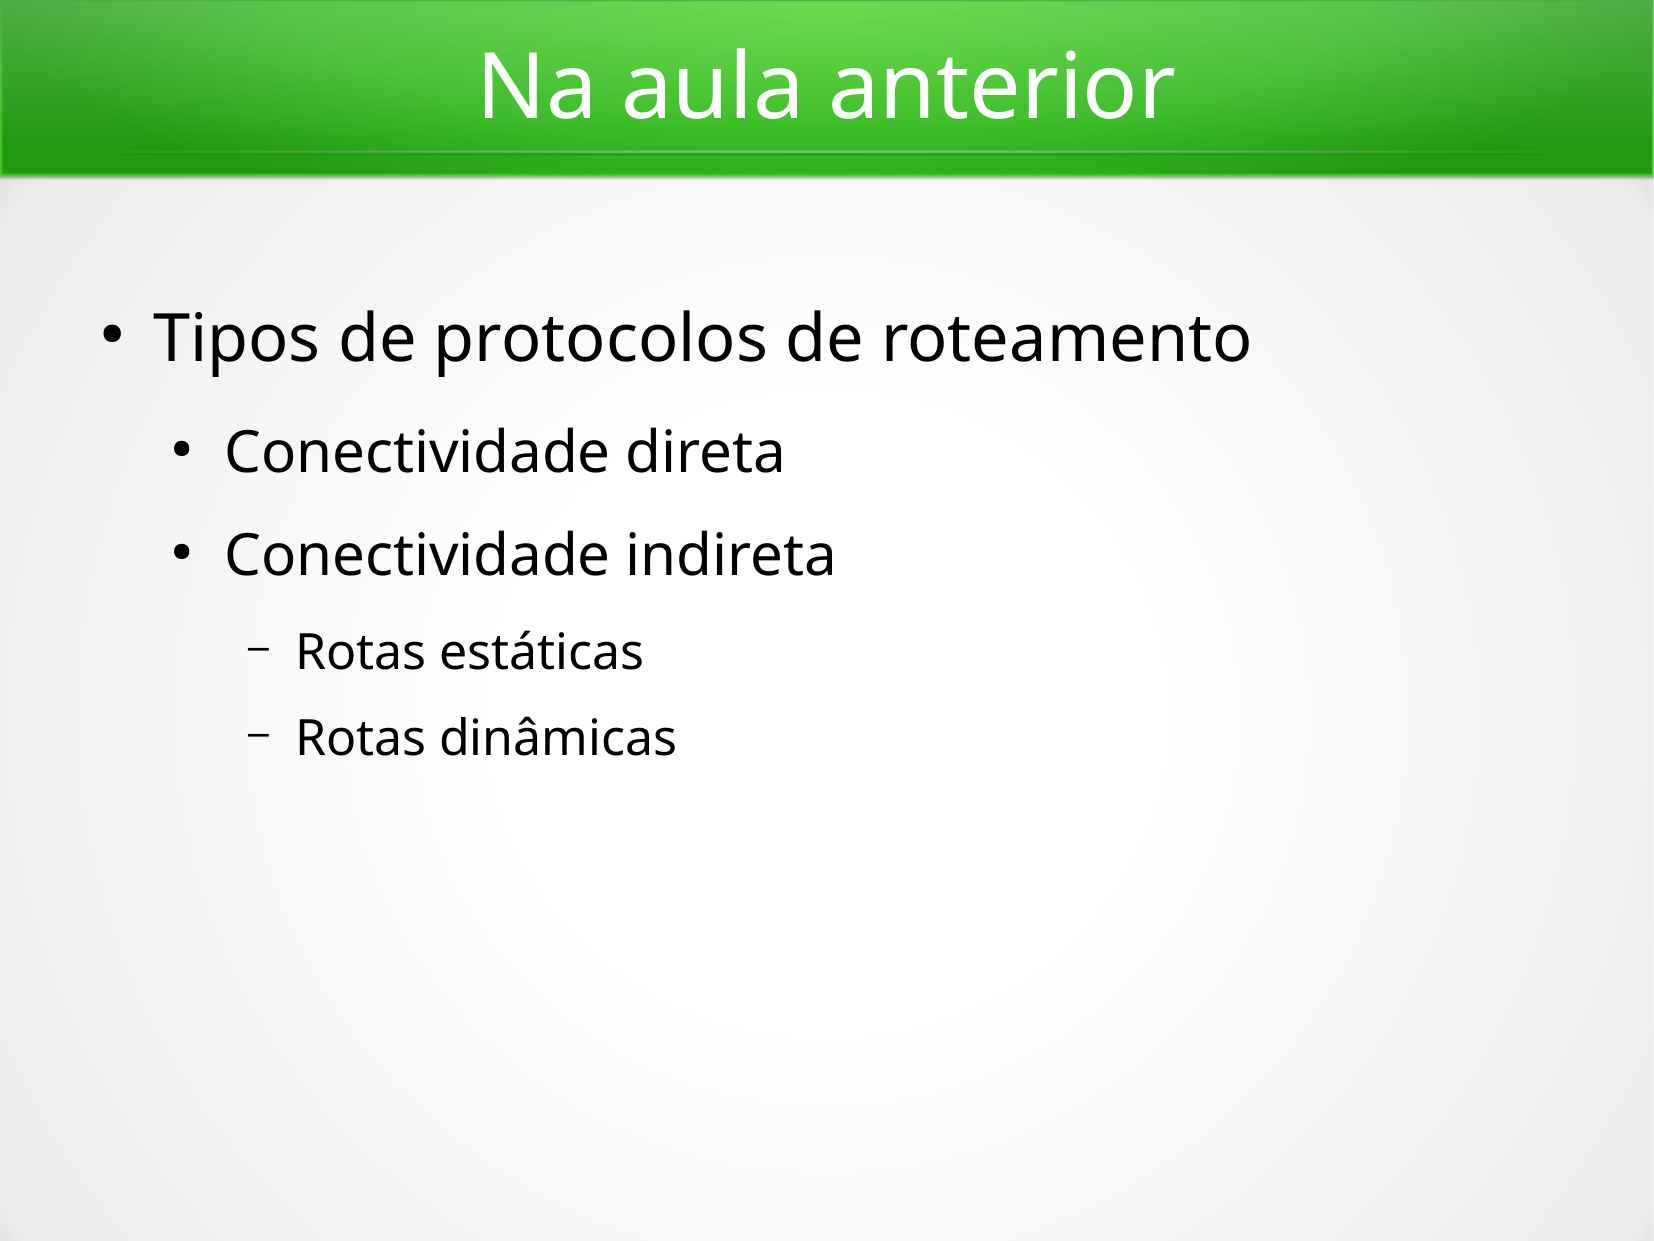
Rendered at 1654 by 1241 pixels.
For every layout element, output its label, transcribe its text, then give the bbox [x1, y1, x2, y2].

list Tipos de protocolos de roteamento Conectividade direta Conectividade indireta Rotas estáticas Rotas dinâmicas [82, 290, 1571, 1010]
title Na aula anterior [82, 11, 1571, 154]
picture [0, 0, 1654, 1241]
